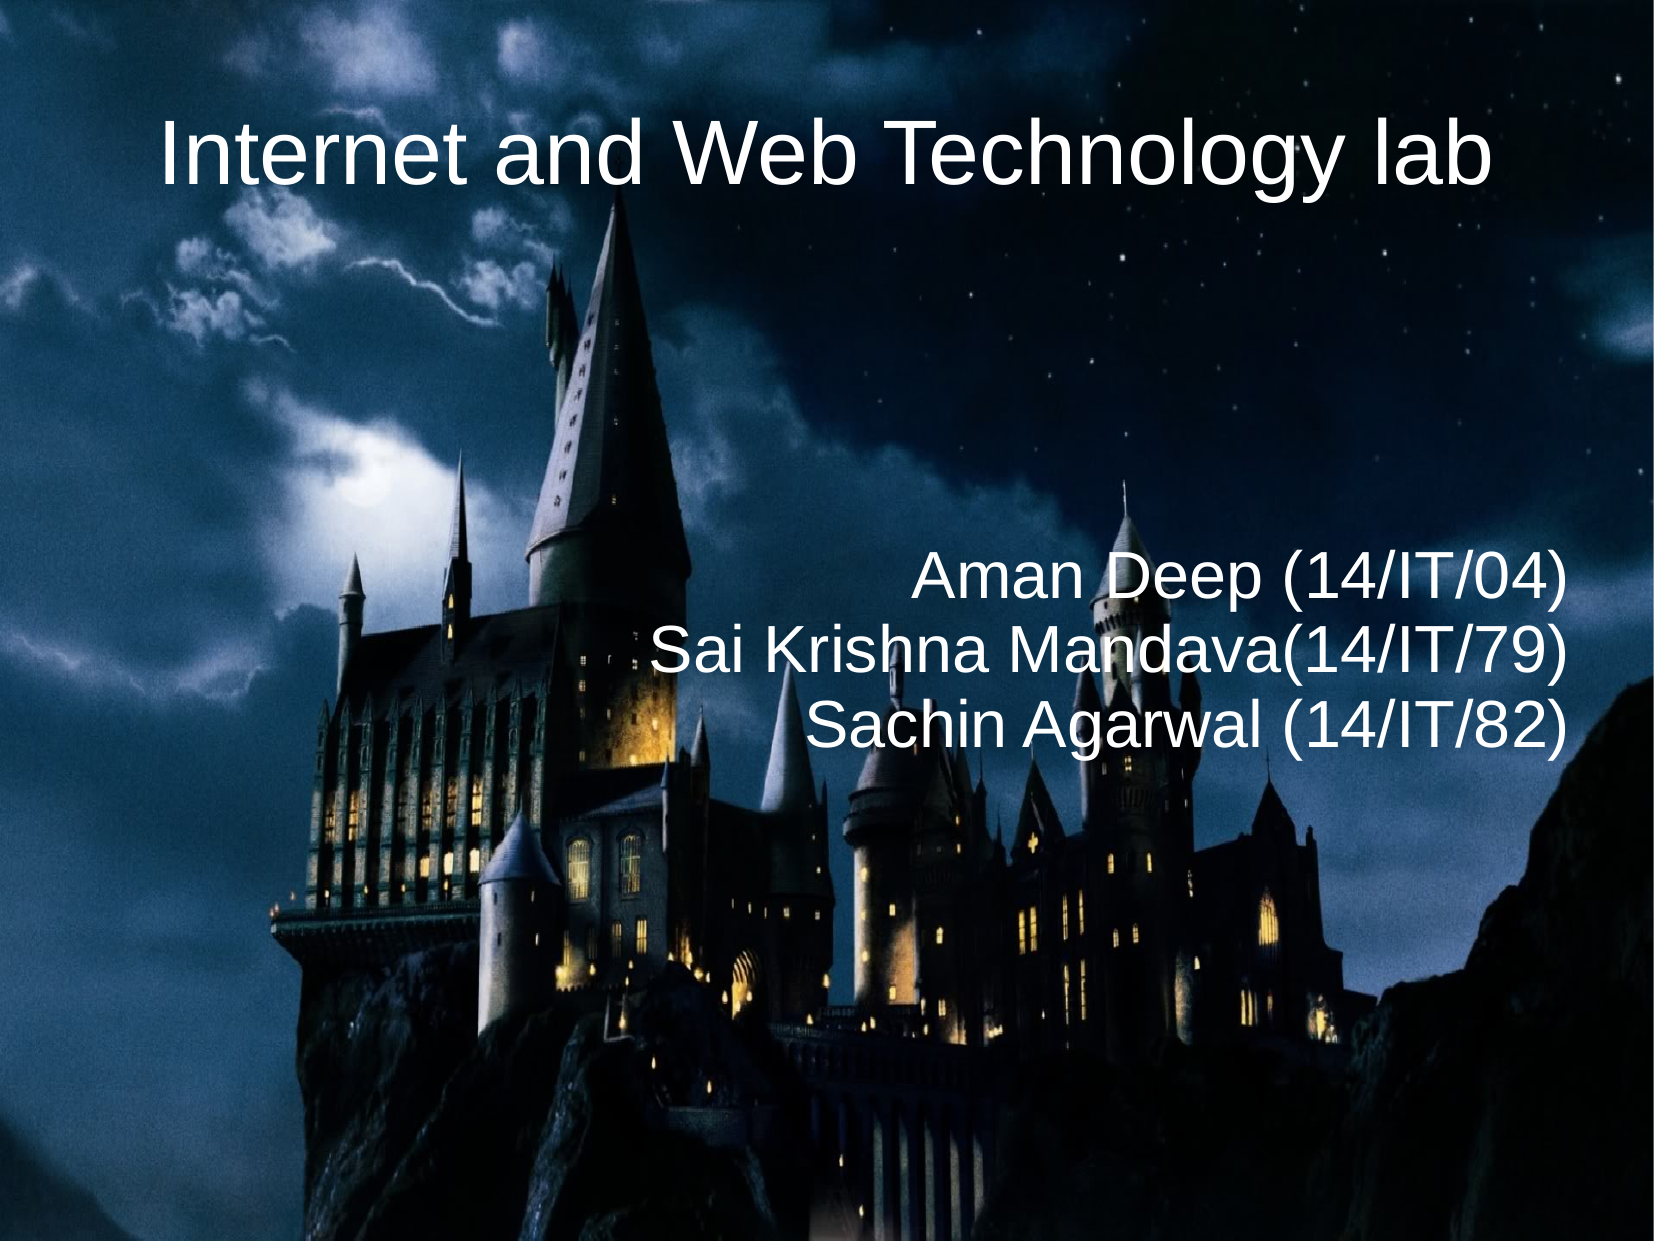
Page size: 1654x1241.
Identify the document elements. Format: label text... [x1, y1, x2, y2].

title Internet and Web Technology lab [82, 49, 1571, 257]
picture [0, 0, 1654, 1241]
subtitle Aman Deep (14/IT/04) Sai Krishna Mandava(14/IT/79) Sachin Agarwal (14/IT/82) [82, 290, 1571, 1010]
